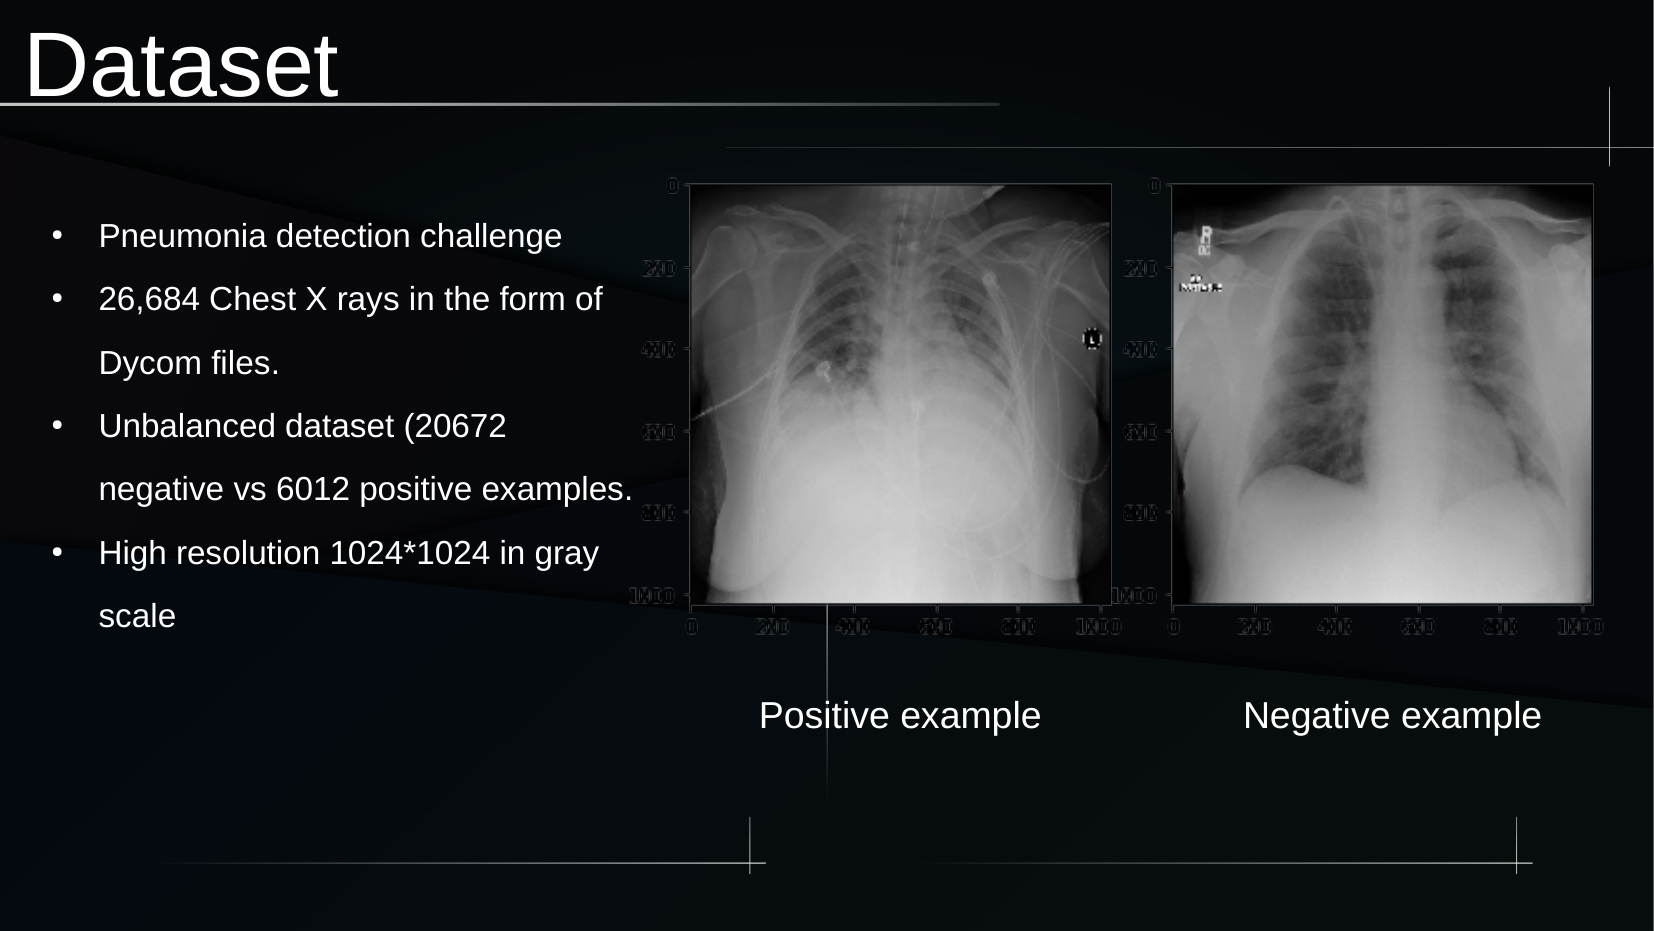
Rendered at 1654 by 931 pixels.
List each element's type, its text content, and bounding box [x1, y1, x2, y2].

title Dataset [23, 11, 1589, 119]
text_box Negative example [1228, 687, 1558, 745]
list Pneumonia detection challenge 26,684 Chest X rays in the form of Dycom files. Unbalanced dataset (20672 negative vs 6012 positive examples. High resolution 1024*1024 in gray scale [35, 217, 615, 638]
text_box Positive example [744, 687, 1057, 745]
picture [0, 0, 1654, 931]
